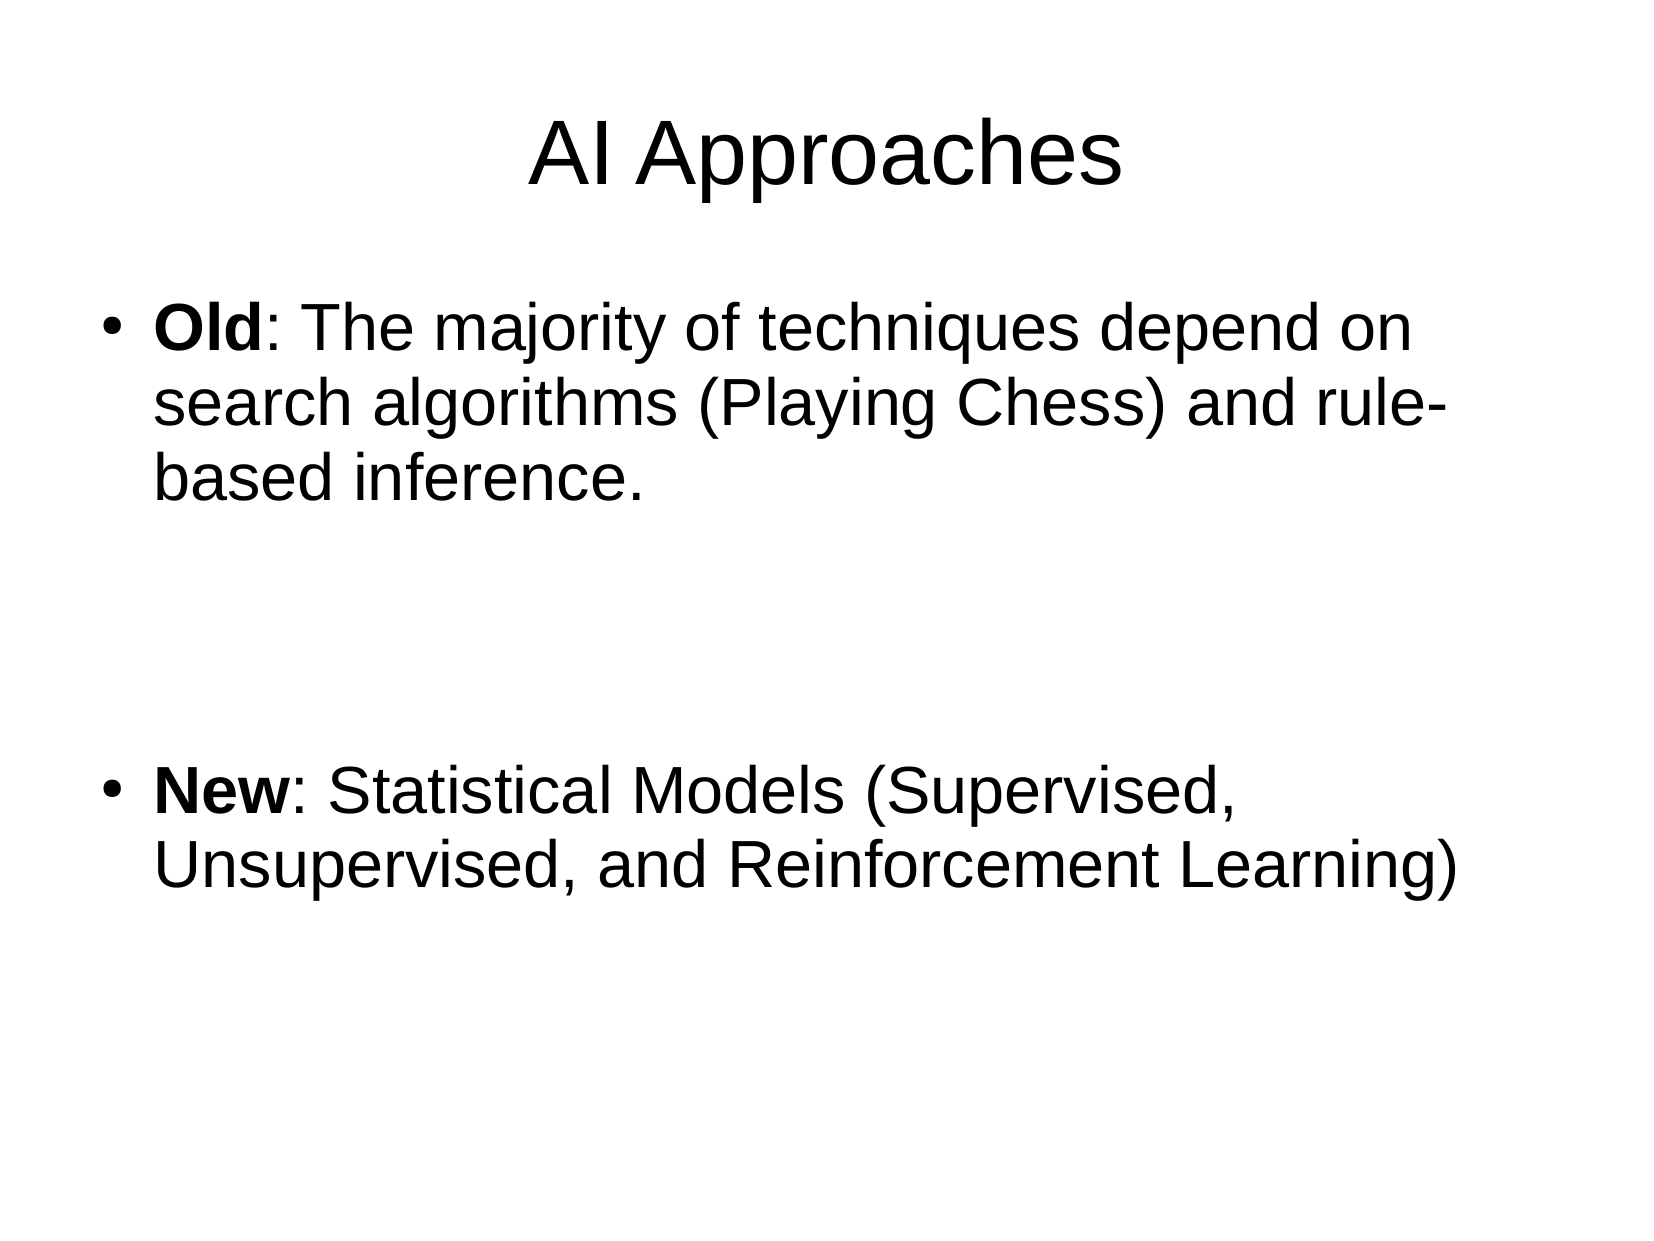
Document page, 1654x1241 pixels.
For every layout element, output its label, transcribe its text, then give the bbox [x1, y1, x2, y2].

title AI Approaches [82, 49, 1571, 257]
list Old: The majority of techniques depend on search algorithms (Playing Chess) and rule-based inference. New: Statistical Models (Supervised, Unsupervised, and Reinforcement Learning) [82, 290, 1571, 1010]
